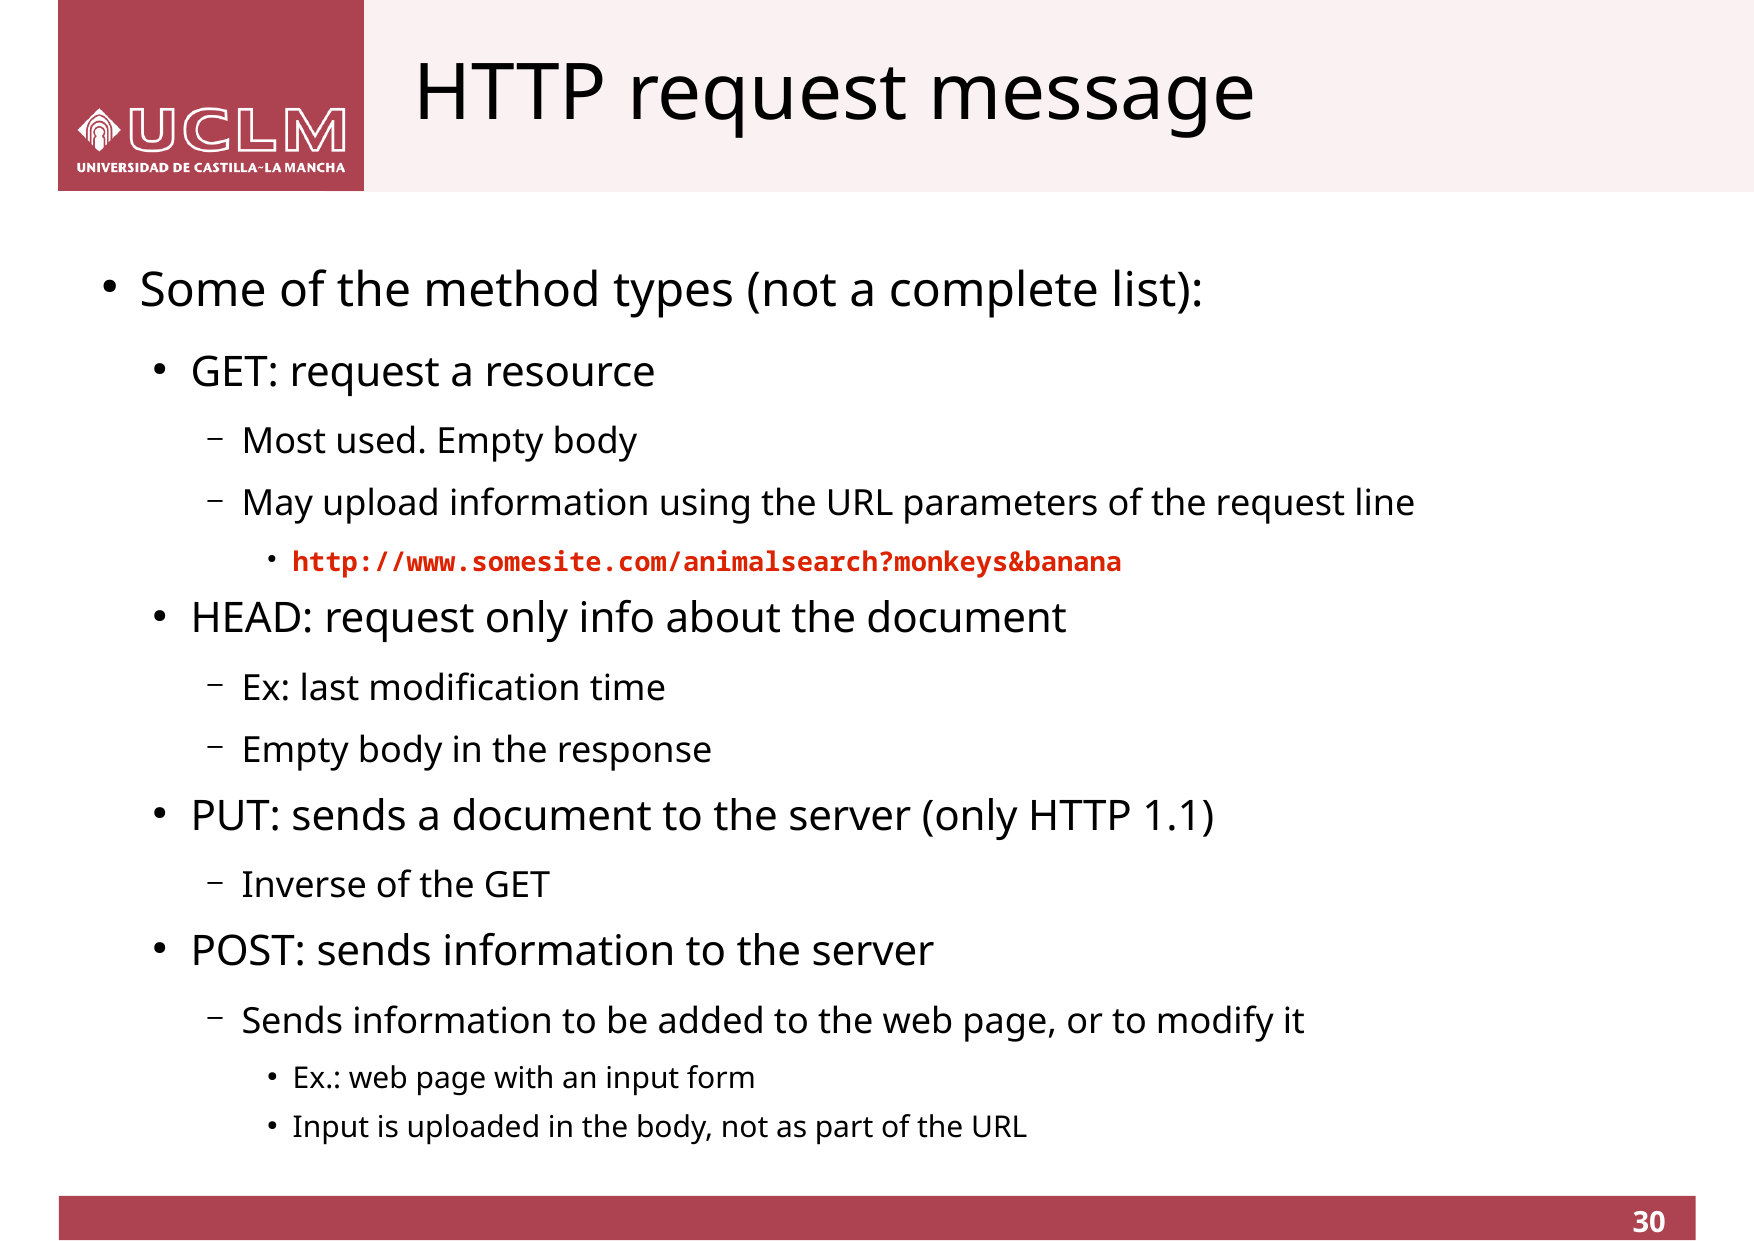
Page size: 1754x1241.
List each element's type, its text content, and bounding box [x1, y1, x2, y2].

picture [58, 0, 364, 191]
list Some of the method types (not a complete list): GET: request a resource Most used. Empty body May upload information using the URL parameters of the request line http://www.somesite.com/animalsearch?monkeys&banana HEAD: request only info about the document Ex: last modification time Empty body in the response PUT: sends a document to the server (only HTTP 1.1) Inverse of the GET POST: sends information to the server Sends information to be added to the web page, or to modify it Ex.: web page with an input form Input is uploaded in the body, not as part of the URL [88, 255, 1668, 1152]
title HTTP request message [413, 0, 1667, 198]
